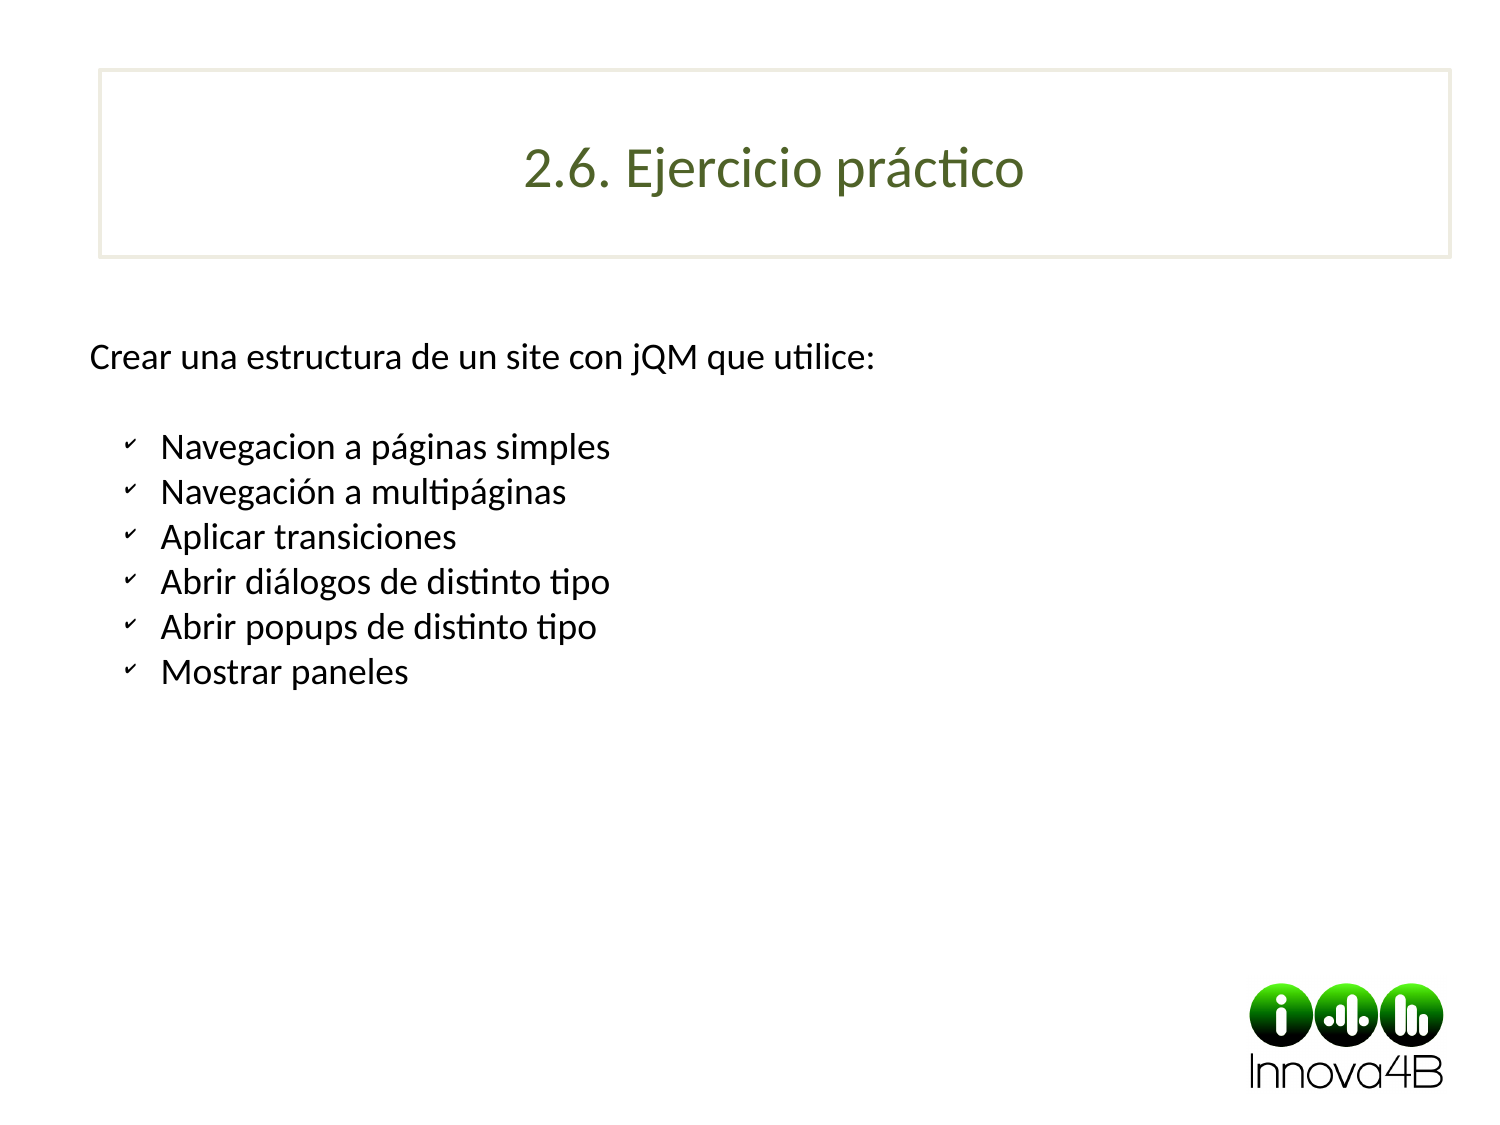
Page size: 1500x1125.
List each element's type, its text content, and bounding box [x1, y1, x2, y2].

picture [1246, 975, 1447, 1094]
text_box Crear una estructura de un site con jQM que utilice: Navegacion a páginas simples Navegación a multipáginas Aplicar transiciones Abrir diálogos de distinto tipo Abrir popups de distinto tipo Mostrar paneles [74, 324, 1425, 1005]
text_box 2.6. Ejercicio práctico [99, 70, 1450, 258]
